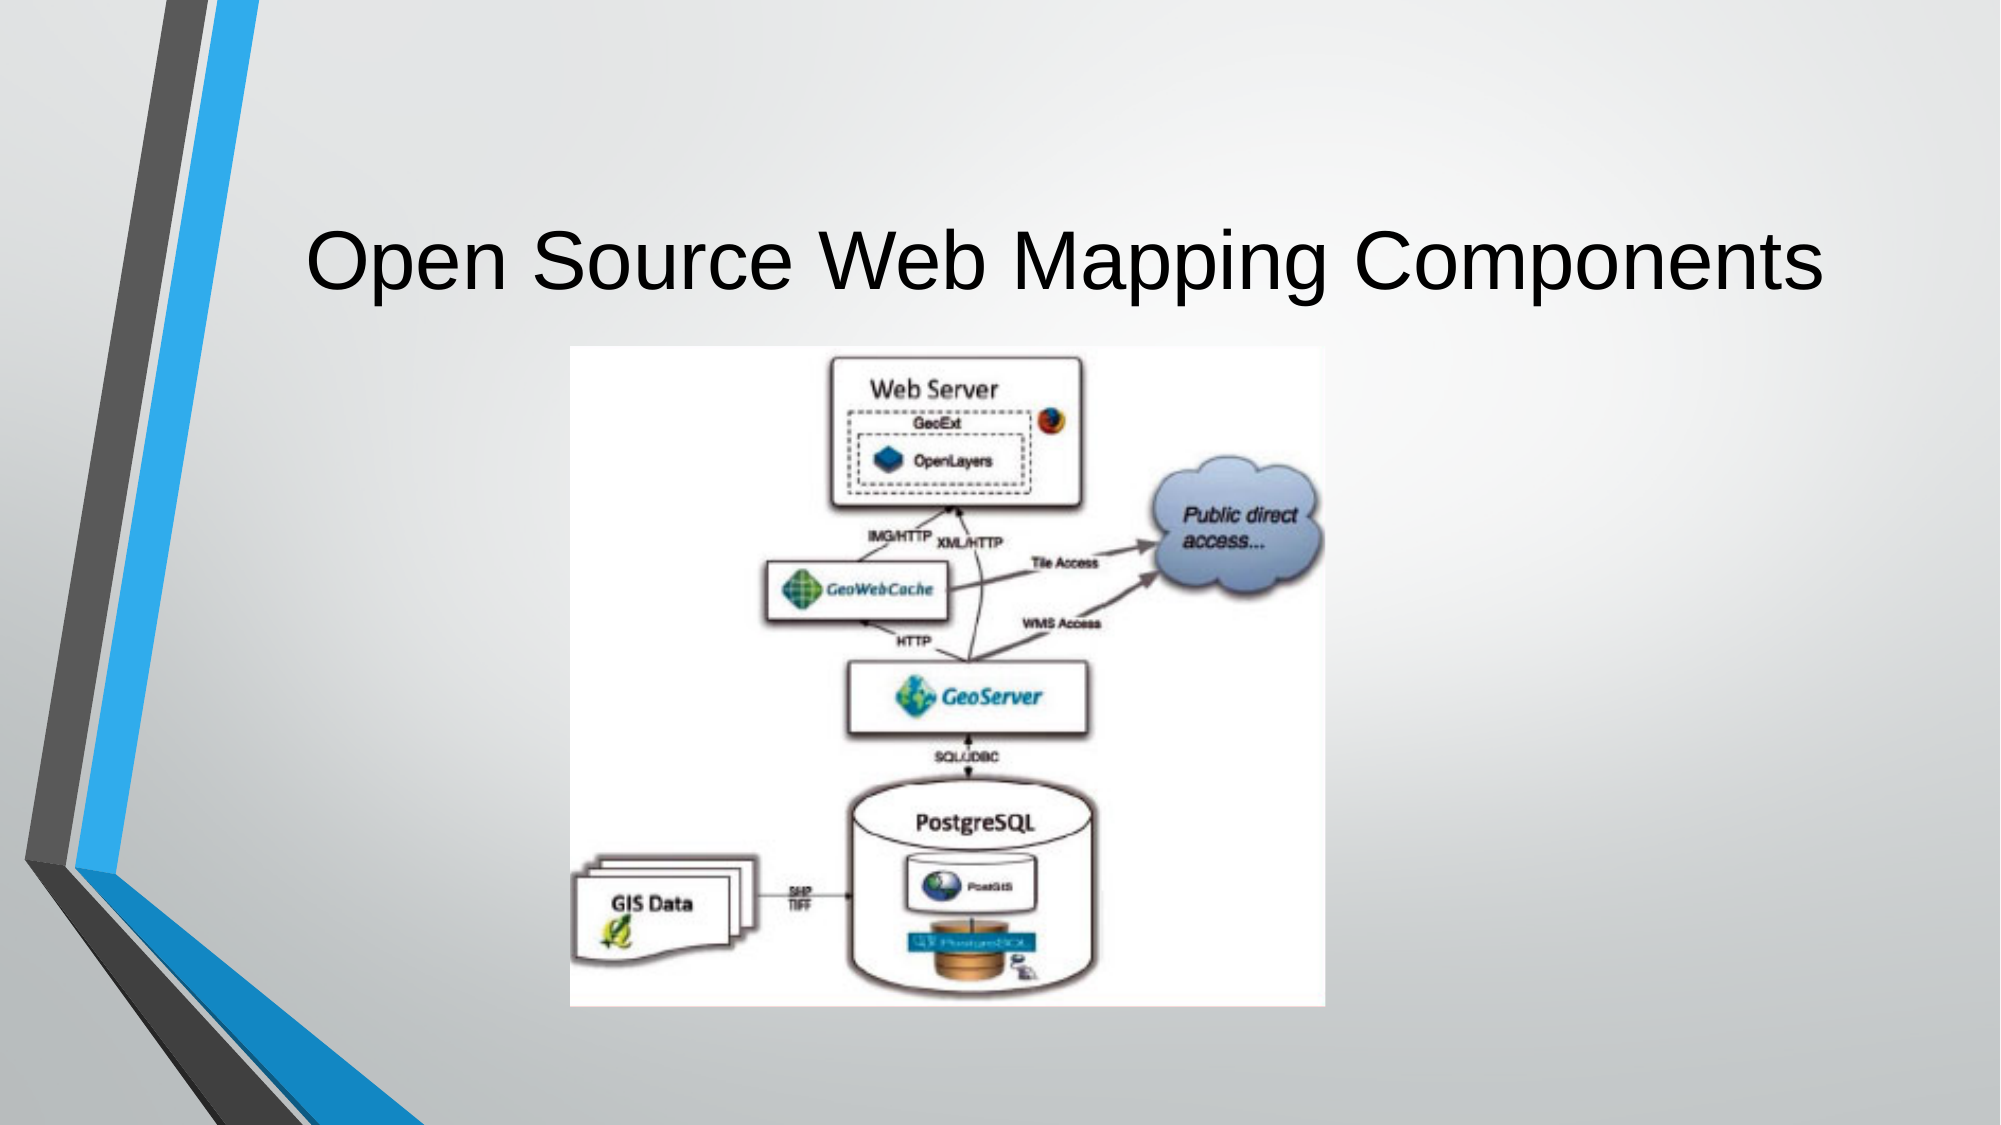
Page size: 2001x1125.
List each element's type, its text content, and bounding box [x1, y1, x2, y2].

title Open Source Web Mapping Components [243, 112, 1887, 400]
picture [570, 346, 1326, 1007]
